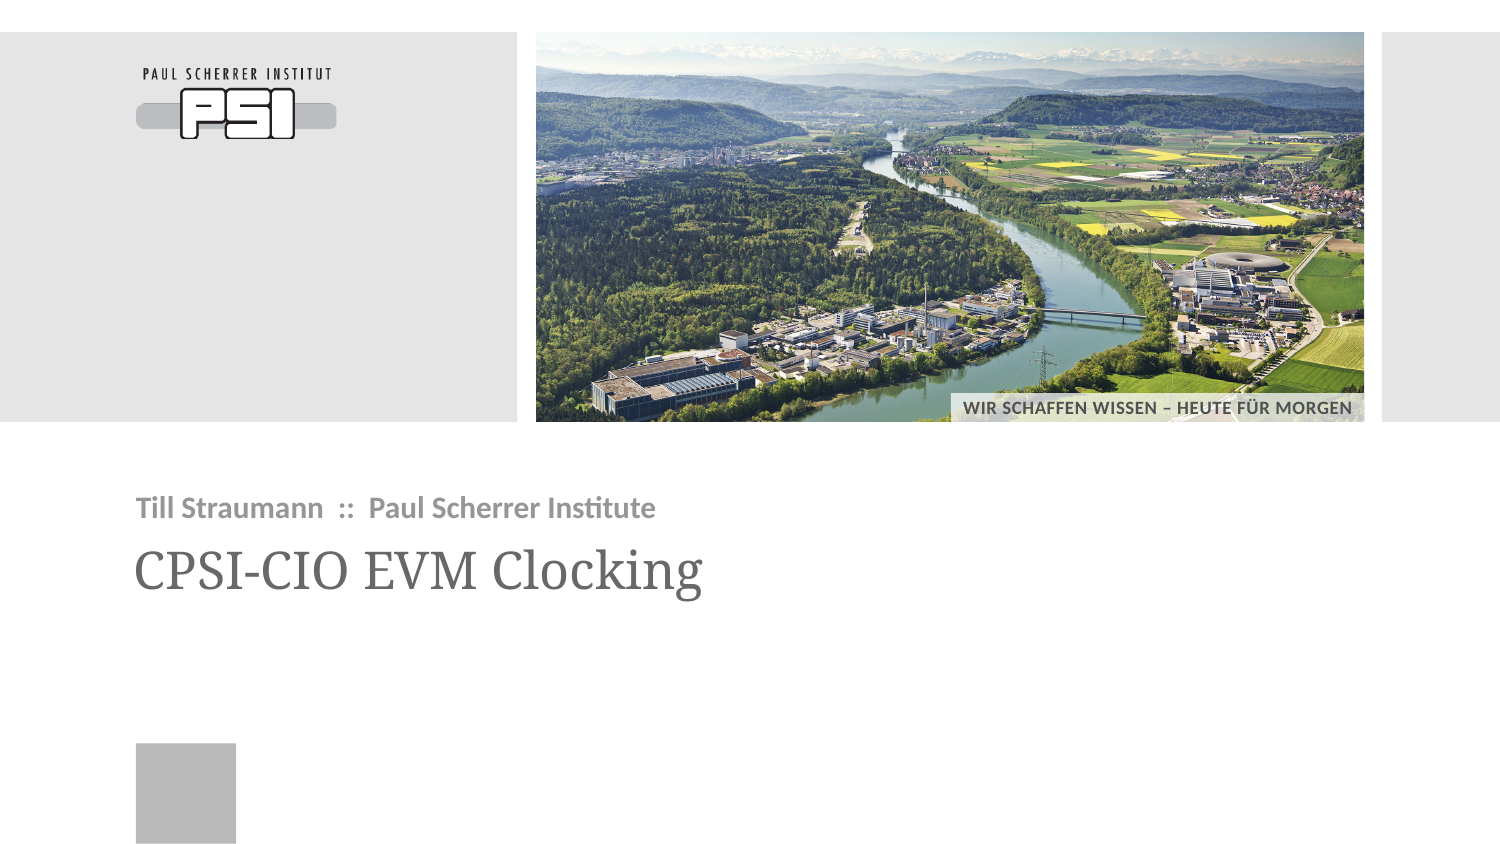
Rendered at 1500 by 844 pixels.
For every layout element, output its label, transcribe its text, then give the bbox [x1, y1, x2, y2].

picture [539, 32, 1365, 422]
title CPSI-CIO EVM Clocking [133, 537, 1441, 670]
subtitle Till Straumann :: Paul Scherrer Institute [135, 483, 1441, 529]
